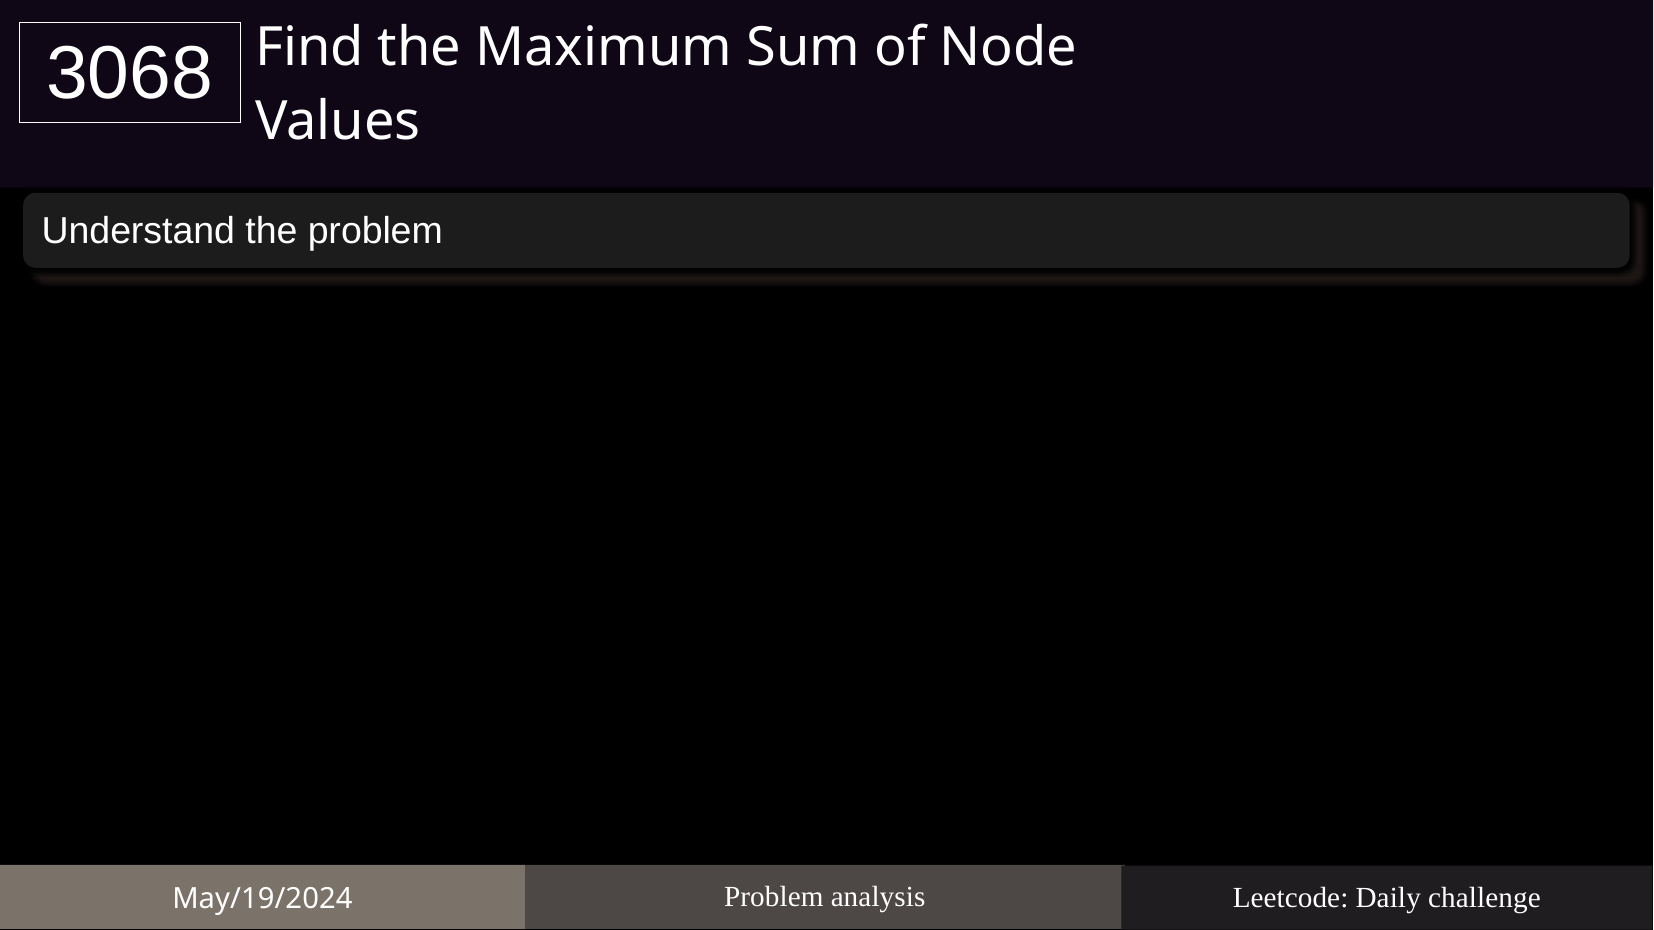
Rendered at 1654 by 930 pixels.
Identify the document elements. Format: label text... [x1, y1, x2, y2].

text_box Understand the problem [23, 192, 1630, 268]
